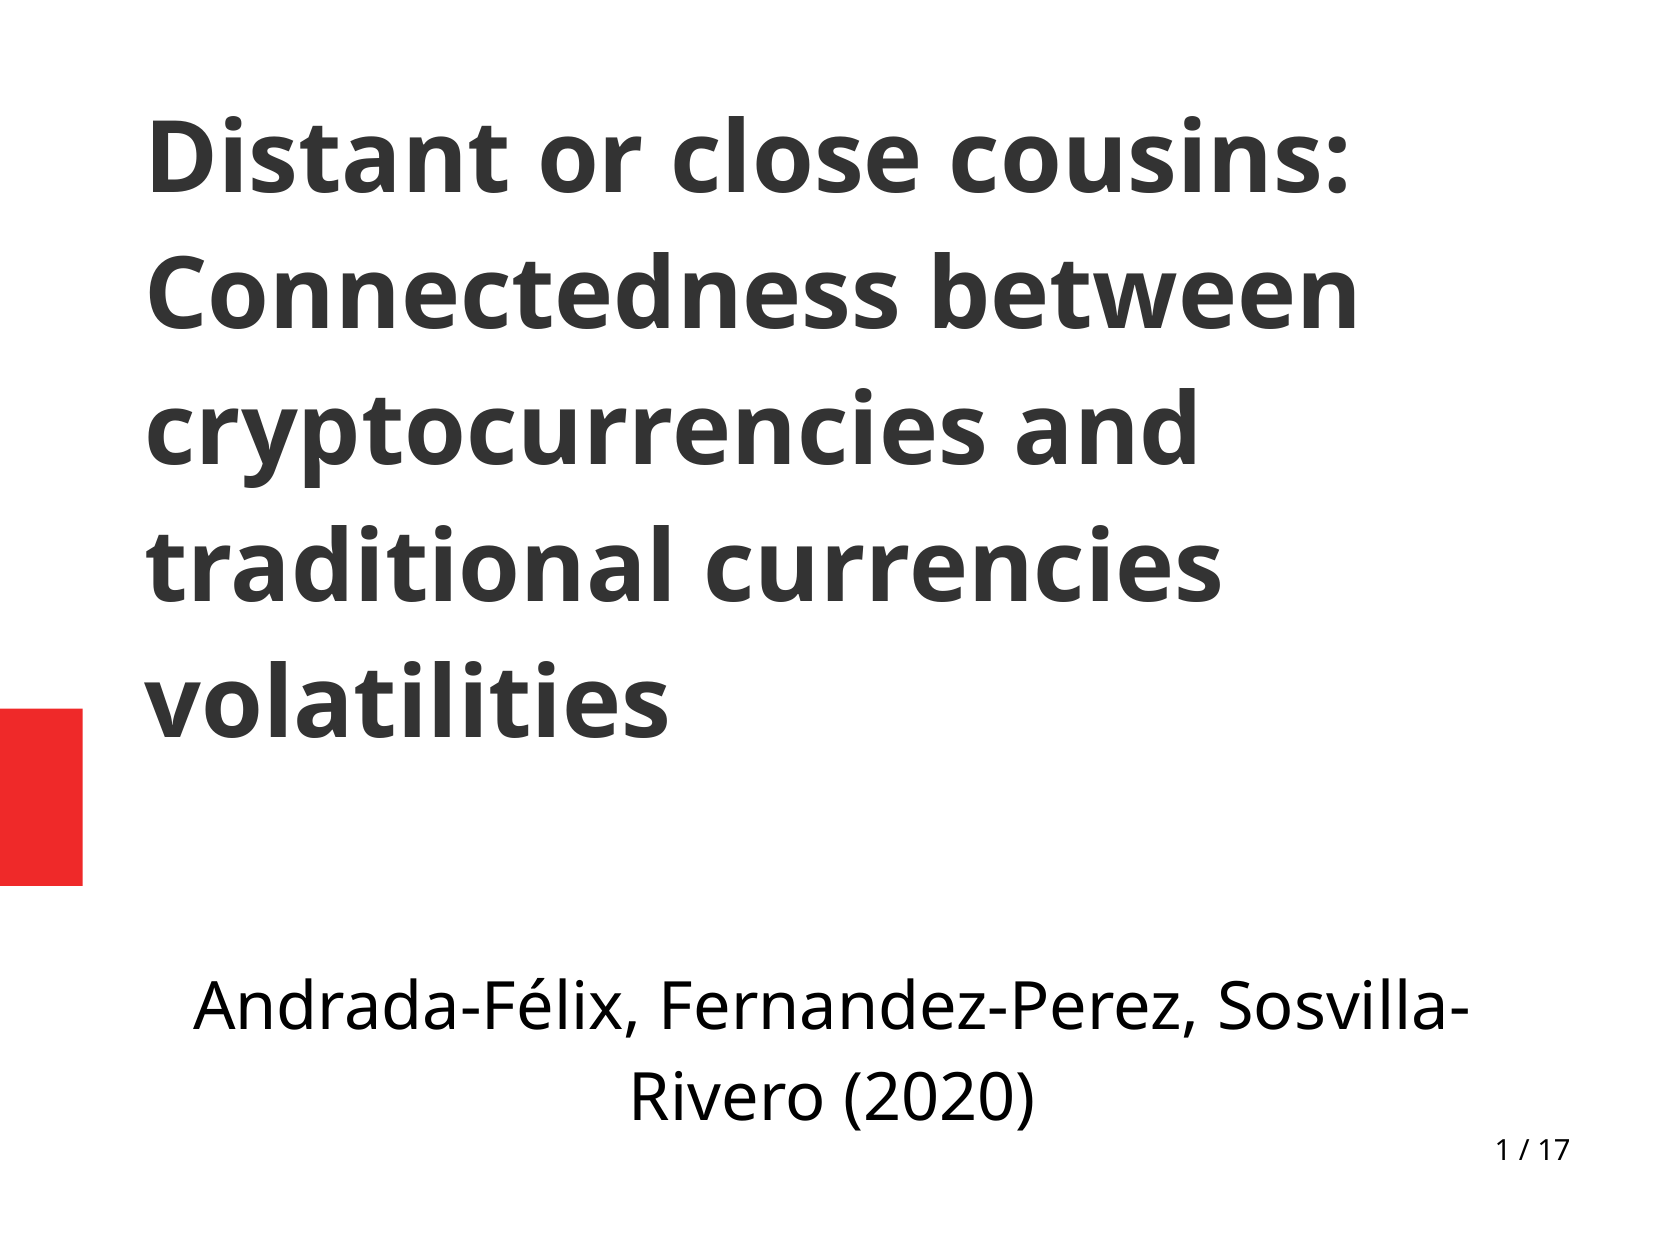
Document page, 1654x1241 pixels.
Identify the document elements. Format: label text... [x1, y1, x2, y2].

subtitle Andrada-Félix, Fernandez-Perez, Sosvilla-Rivero (2020) [129, 958, 1536, 1140]
title Distant or close cousins: Connectedness between cryptocurrencies and traditional currencies volatilities [144, 0, 1550, 767]
